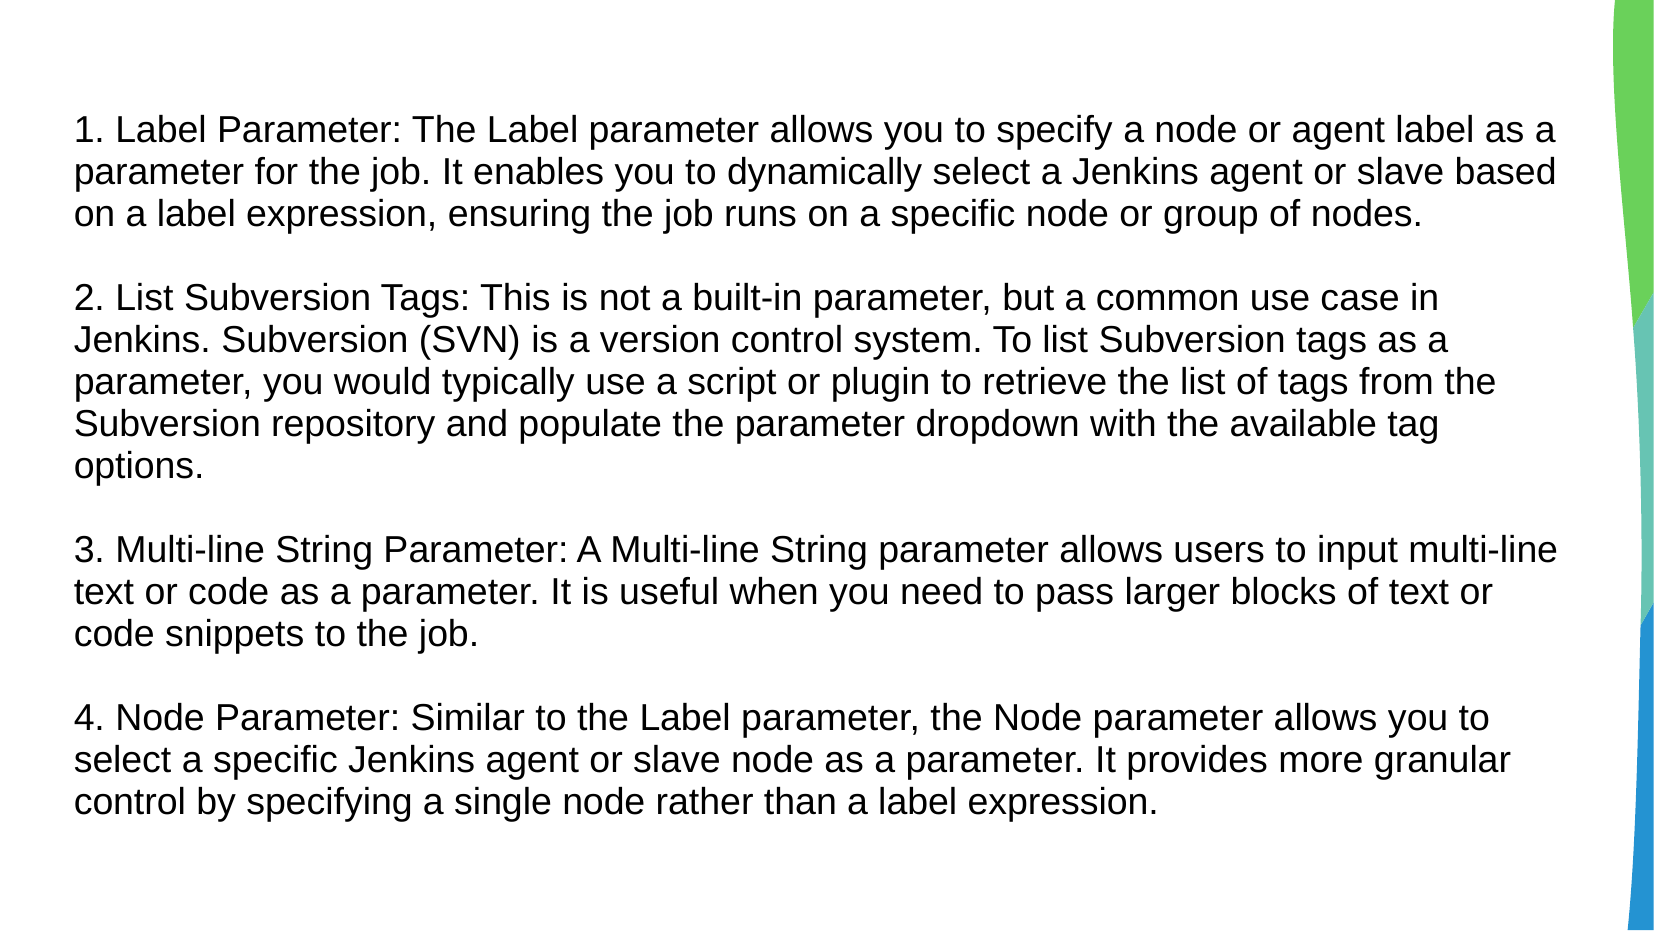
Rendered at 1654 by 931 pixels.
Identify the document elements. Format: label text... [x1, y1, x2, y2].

text_box 1. Label Parameter: The Label parameter allows you to specify a node or agent label as a parameter for the job. It enables you to dynamically select a Jenkins agent or slave based on a label expression, ensuring the job runs on a specific node or group of nodes. 2. List Subversion Tags: This is not a built-in parameter, but a common use case in Jenkins. Subversion (SVN) is a version control system. To list Subversion tags as a parameter, you would typically use a script or plugin to retrieve the list of tags from the Subversion repository and populate the parameter dropdown with the available tag options. 3. Multi-line String Parameter: A Multi-line String parameter allows users to input multi-line text or code as a parameter. It is useful when you need to pass larger blocks of text or code snippets to the job. 4. Node Parameter: Similar to the Label parameter, the Node parameter allows you to select a specific Jenkins agent or slave node as a parameter. It provides more granular control by specifying a single node rather than a label expression. [59, 59, 1595, 872]
